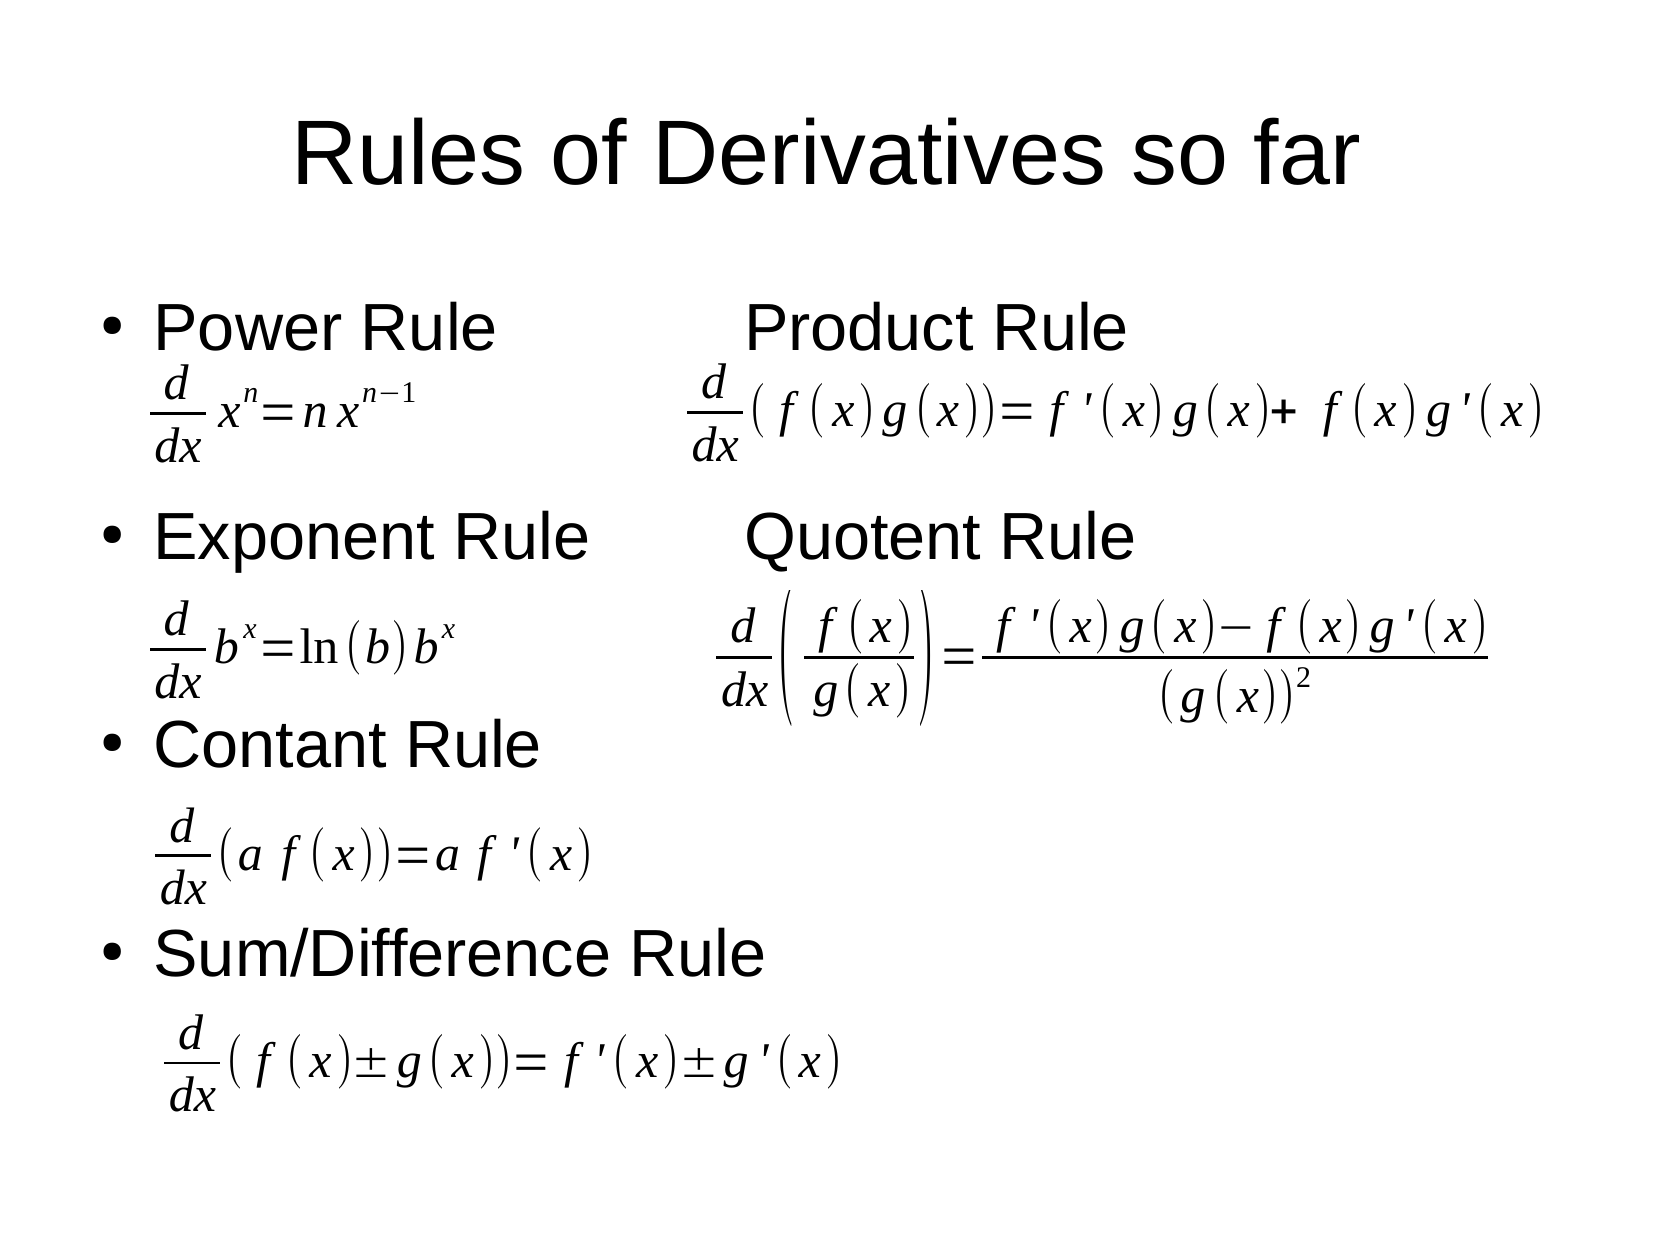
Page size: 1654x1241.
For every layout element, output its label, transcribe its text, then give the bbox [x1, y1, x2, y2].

chart [141, 590, 463, 710]
chart [147, 796, 599, 916]
chart [708, 590, 1498, 726]
chart [141, 354, 422, 474]
chart [156, 1003, 849, 1123]
chart [679, 353, 1550, 473]
list Power Rule Product Rule Exponent Rule Quotent Rule Contant Rule Sum/Difference Rule [82, 290, 1571, 1109]
title Rules of Derivatives so far [82, 49, 1571, 257]
